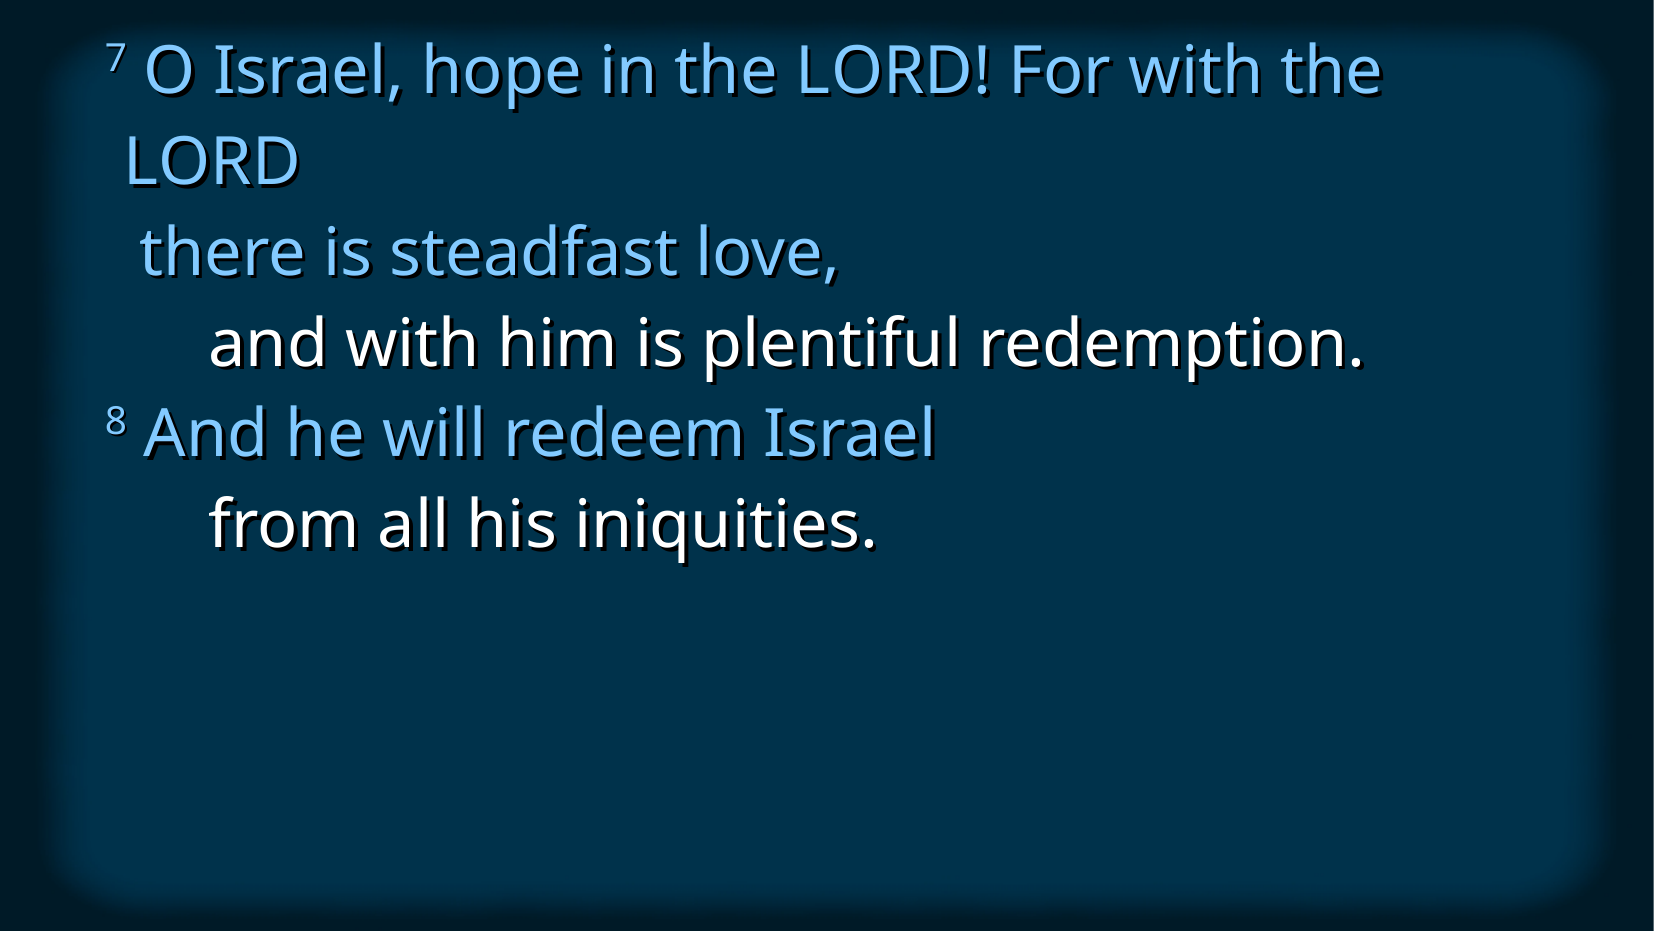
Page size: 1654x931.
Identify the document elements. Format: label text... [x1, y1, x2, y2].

picture [0, 0, 1654, 931]
text_box 7 O Israel, hope in the LORD! For with the LORD there is steadfast love, and with him is plentiful redemption. 8 And he will redeem Israel from all his iniquities. [90, 15, 1576, 474]
